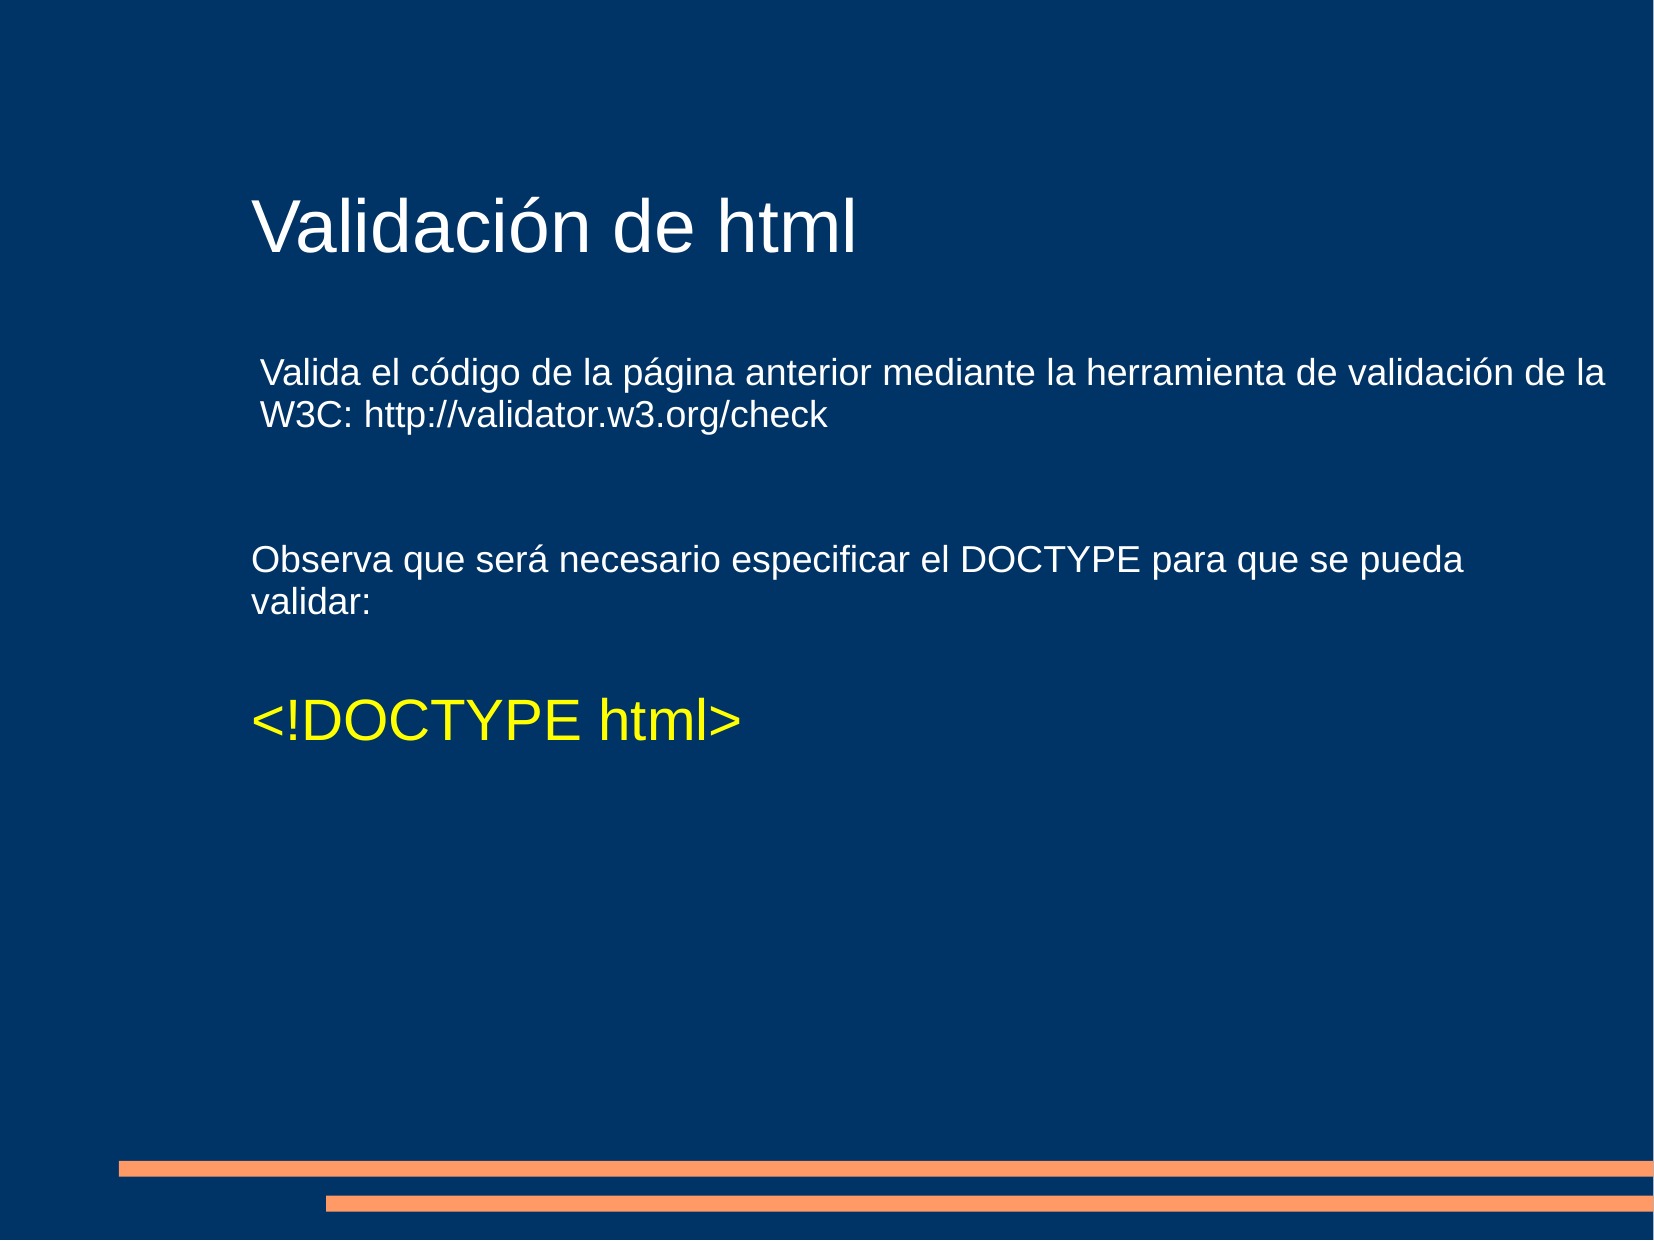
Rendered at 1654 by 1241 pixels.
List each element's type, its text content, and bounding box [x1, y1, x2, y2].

text_box Observa que será necesario especificar el DOCTYPE para que se pueda validar: <!DOCTYPE html> [236, 531, 1565, 952]
text_box Validación de html [236, 177, 1359, 276]
text_box Valida el código de la página anterior mediante la herramienta de validación de la W3C: http://validator.w3.org/check [245, 344, 1636, 443]
